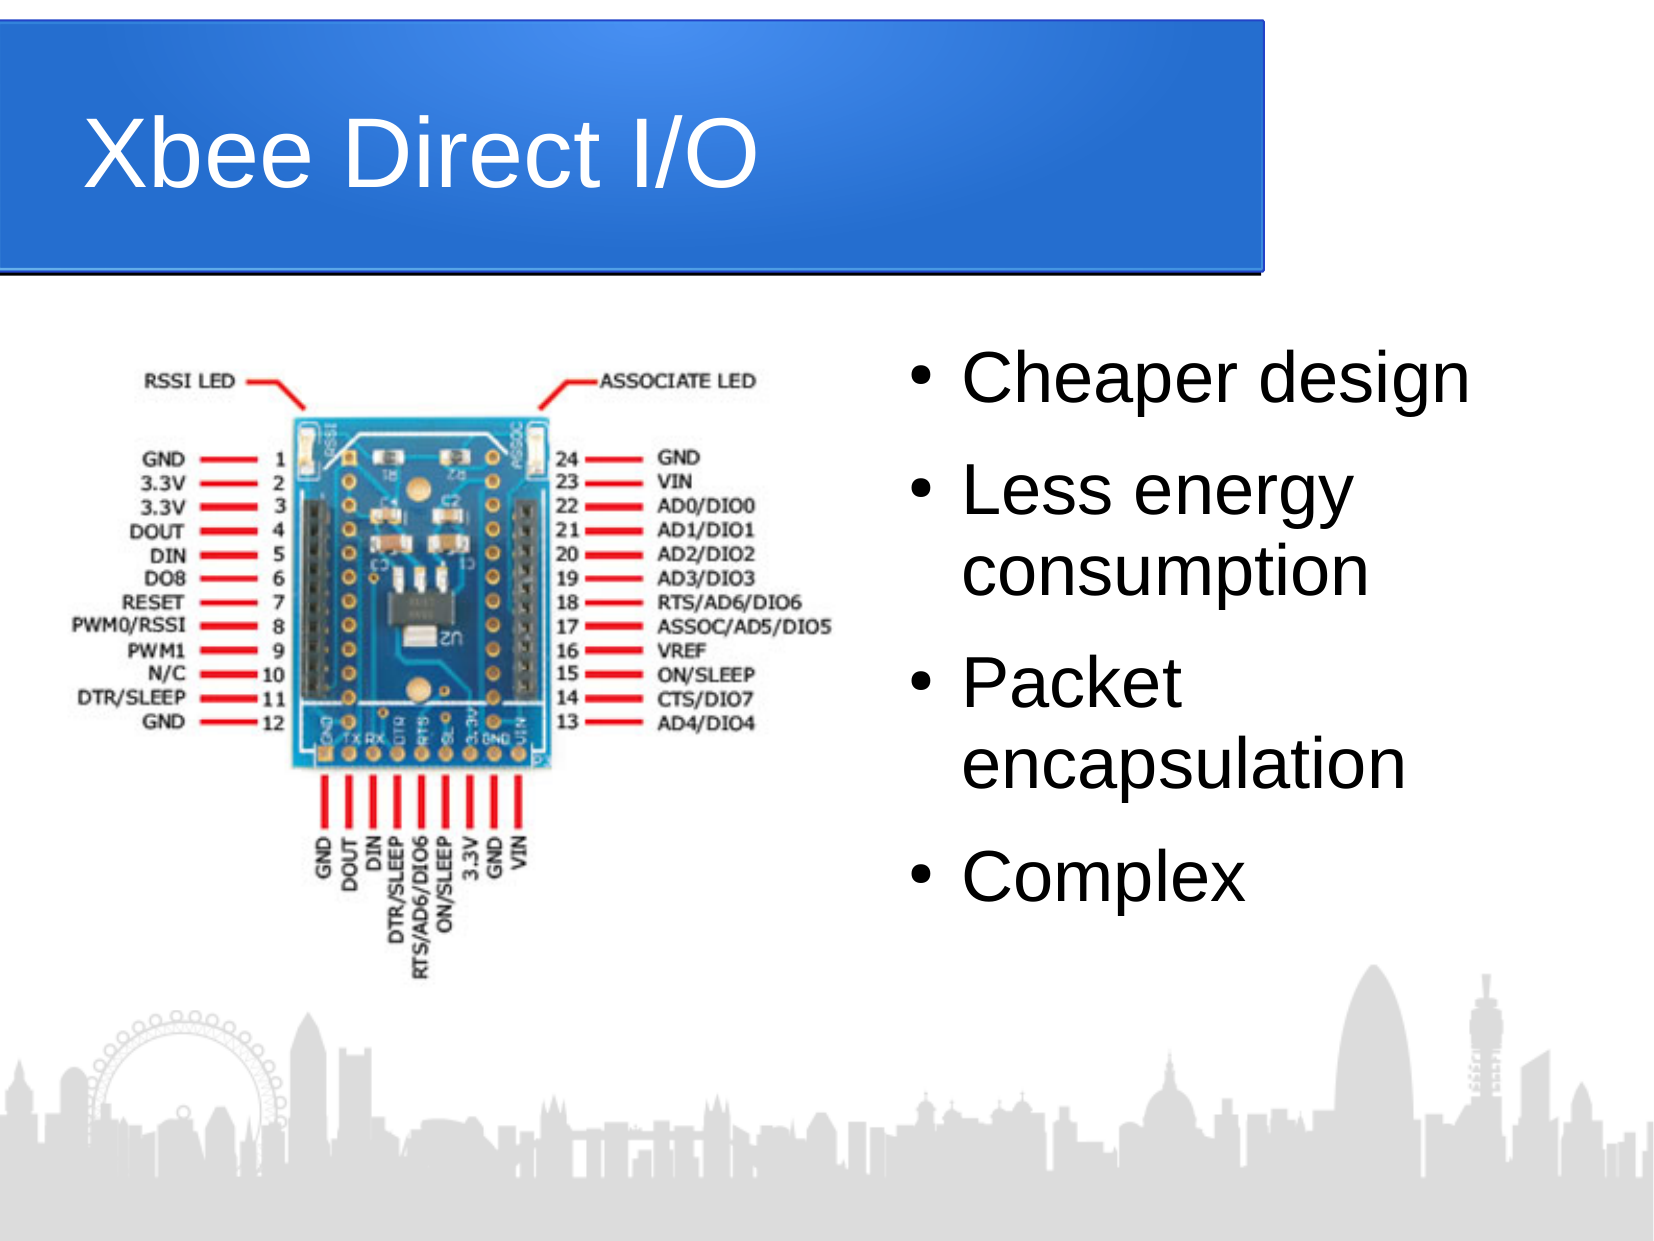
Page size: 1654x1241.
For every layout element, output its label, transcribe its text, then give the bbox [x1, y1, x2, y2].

title Xbee Direct I/O [82, 49, 1250, 257]
picture [0, 353, 1654, 1241]
list Cheaper design Less energy consumption Packet encapsulation Complex [890, 336, 1601, 1169]
